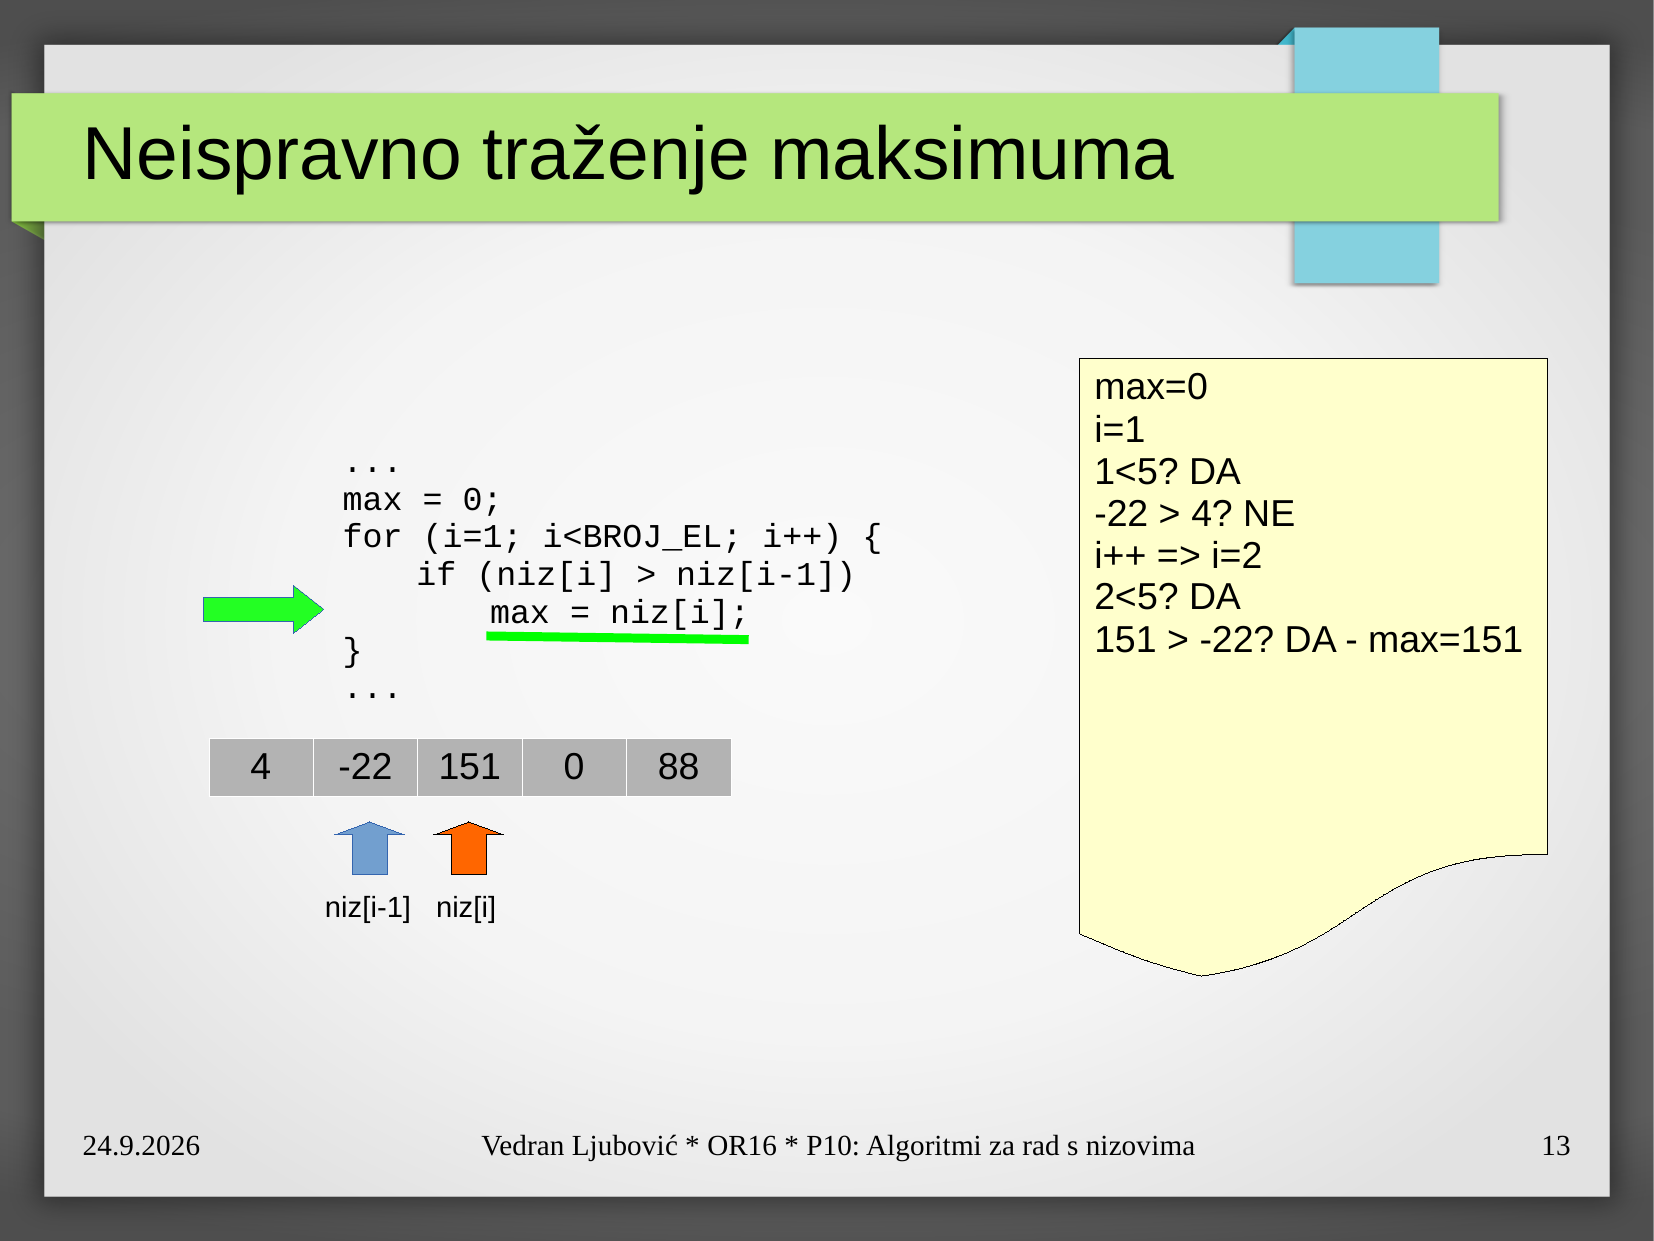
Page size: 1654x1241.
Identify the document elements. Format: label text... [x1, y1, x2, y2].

text_box max=0 i=1 1<5? DA -22 > 4? NE i++ => i=2 2<5? DA 151 > -22? DA - max=151 [1079, 358, 1548, 977]
picture [0, 0, 1654, 1241]
table_header -22 [314, 739, 417, 796]
text_box [433, 821, 504, 875]
table_header 151 [418, 739, 522, 796]
text_box [334, 821, 405, 875]
table_header 4 [210, 739, 313, 796]
text_box ... max = 0; for (i=1; i<BROJ_EL; i++) { if (niz[i] > niz[i-1]) max = niz[i]; } ... [254, 399, 1306, 1034]
table_header 88 [627, 739, 731, 796]
text_box [203, 585, 324, 634]
table_header 0 [523, 739, 626, 796]
title Neispravno traženje maksimuma [82, 94, 1264, 213]
text_box niz[i-1] niz[i] [249, 880, 519, 935]
